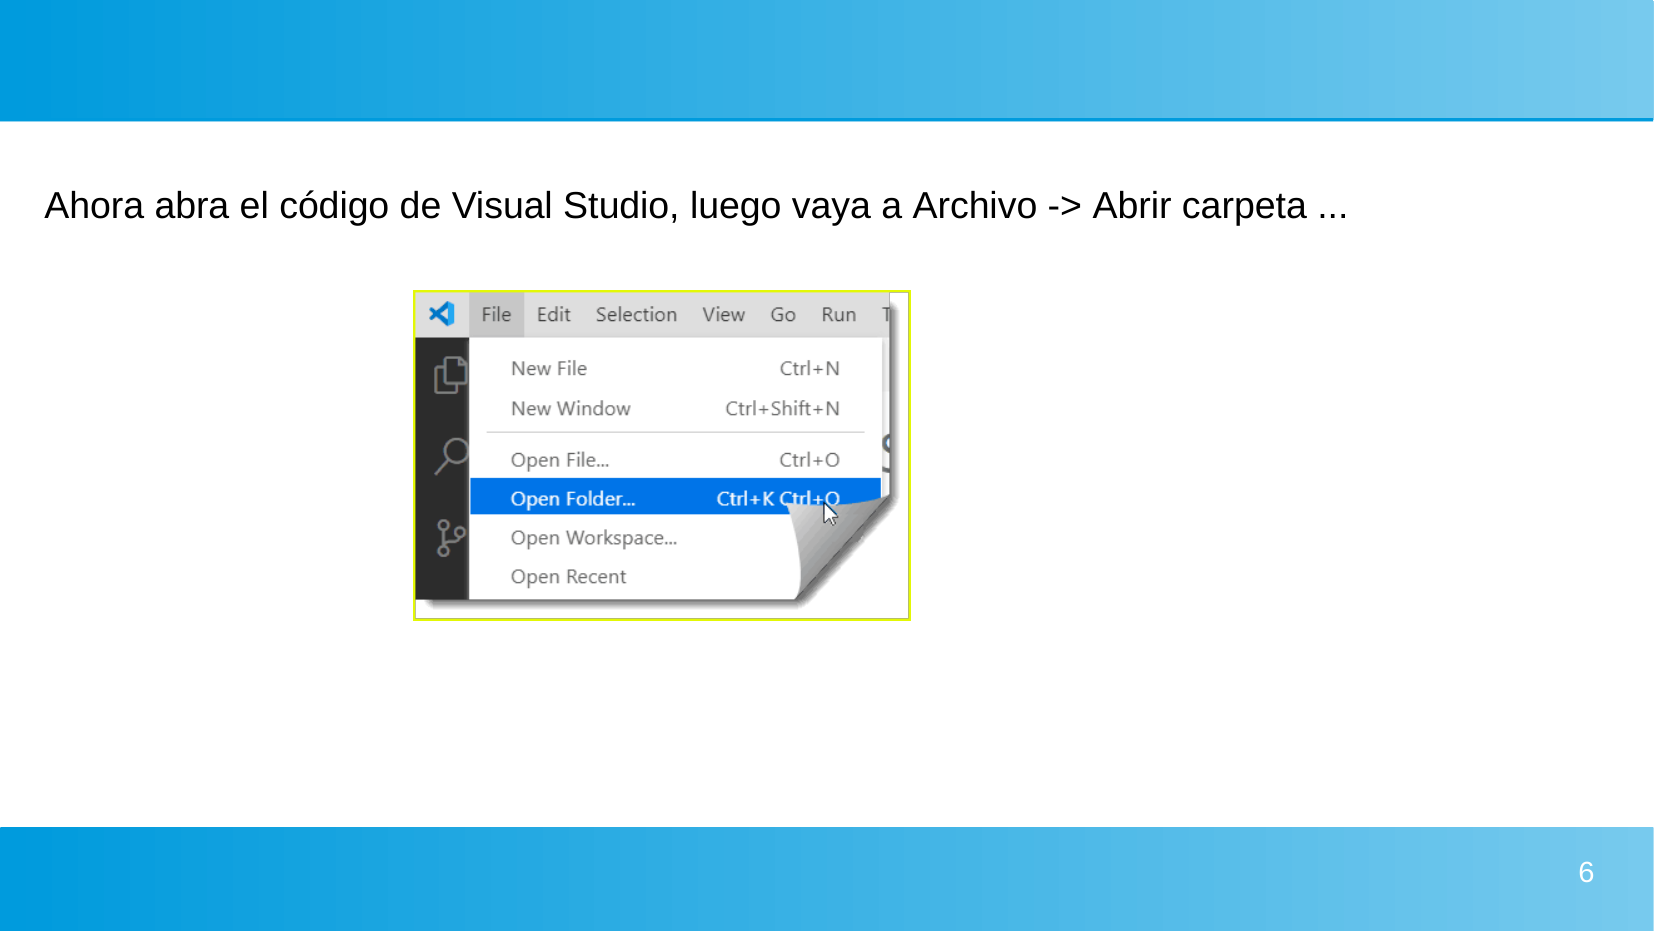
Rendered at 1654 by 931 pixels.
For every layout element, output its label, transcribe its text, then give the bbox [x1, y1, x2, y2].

picture [413, 290, 911, 621]
text_box Ahora abra el código de Visual Studio, luego vaya a Archivo -> Abrir carpeta ... [29, 177, 1418, 264]
